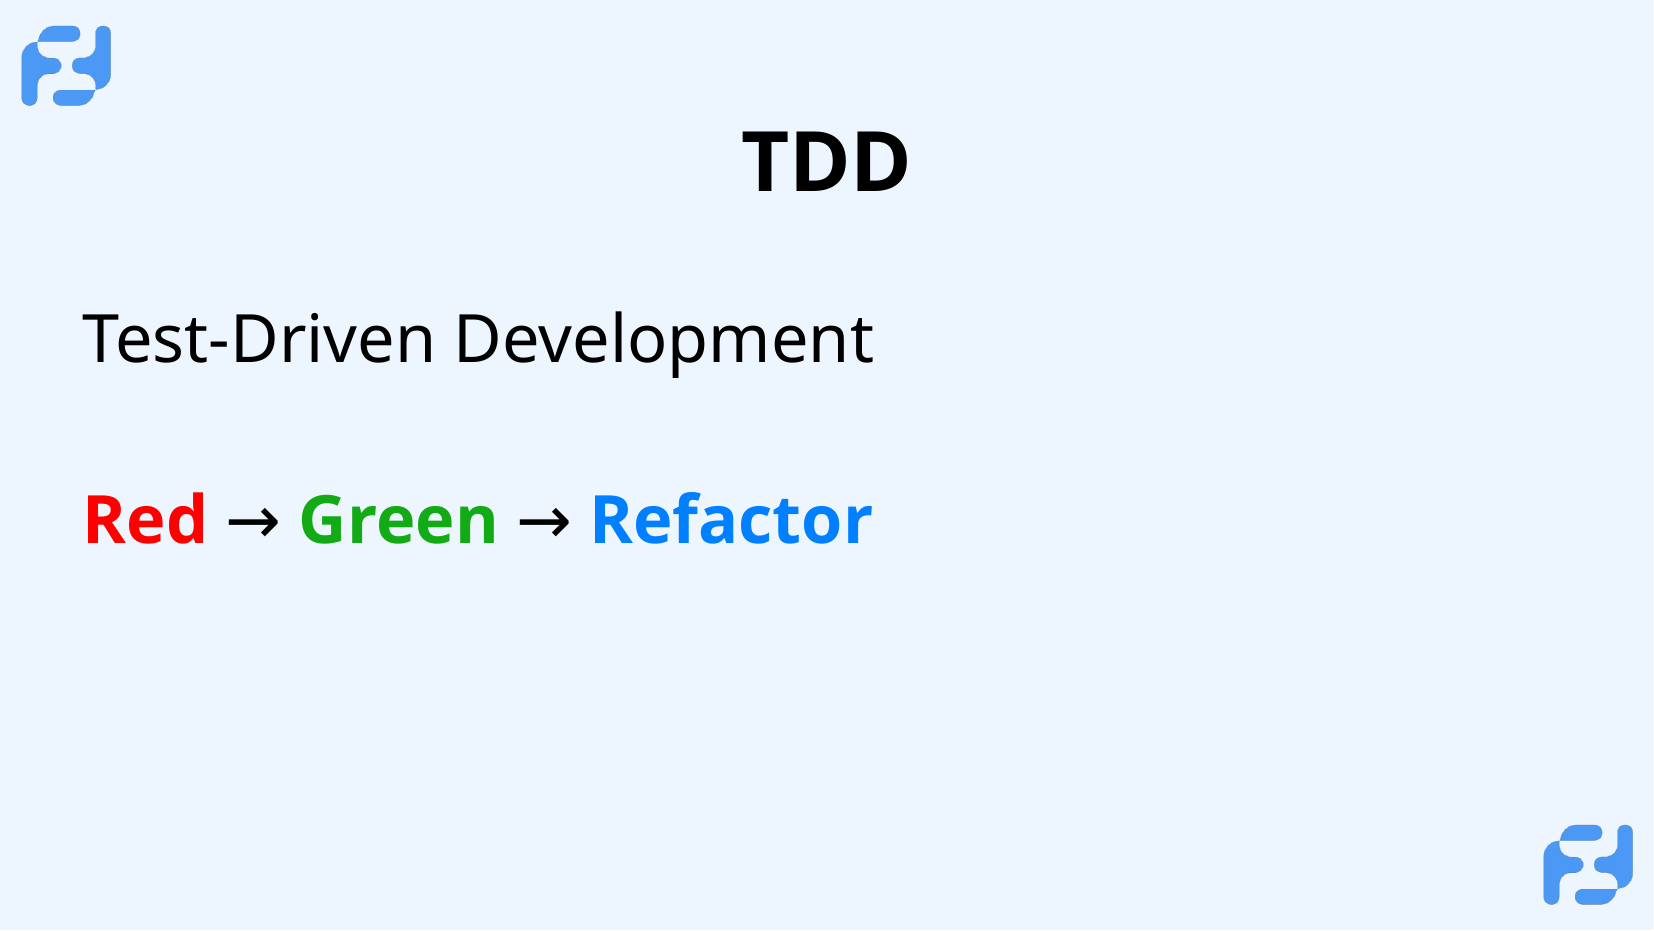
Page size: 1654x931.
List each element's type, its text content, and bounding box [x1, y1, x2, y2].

subtitle TDD Test-Driven Development Red → Green → Refactor [82, 102, 1571, 823]
picture [0, 0, 132, 132]
picture [1522, 798, 1654, 931]
